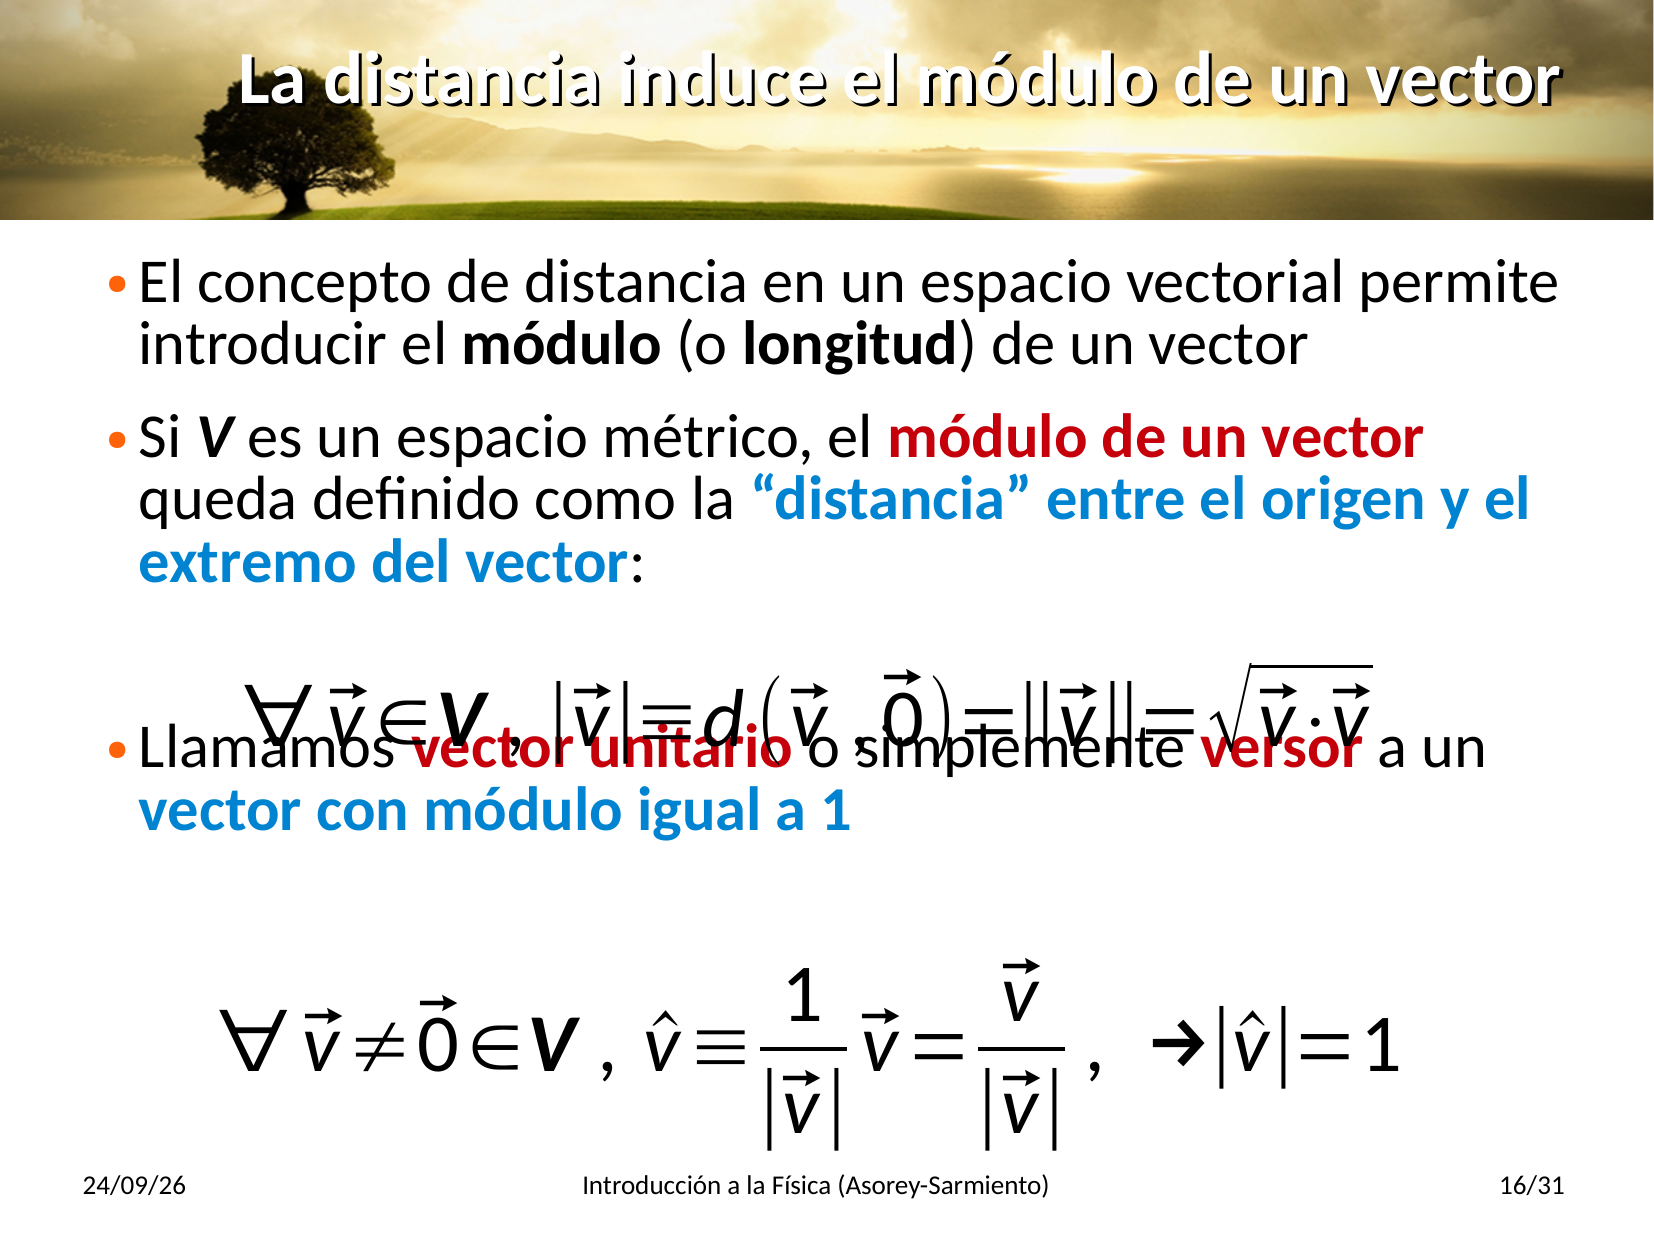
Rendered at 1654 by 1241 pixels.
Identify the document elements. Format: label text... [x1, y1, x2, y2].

chart [234, 660, 1381, 770]
chart [210, 942, 1408, 1156]
title La distancia induce el módulo de un vector [75, 19, 1564, 151]
picture [0, 0, 1654, 220]
list El concepto de distancia en un espacio vectorial permite introducir el módulo (o longitud) de un vector Si V es un espacio métrico, el módulo de un vector queda definido como la “distancia” entre el origen y el extremo del vector: Llamamos vector unitario o simplemente versor a un vector con módulo igual a 1 [76, 255, 1565, 1156]
